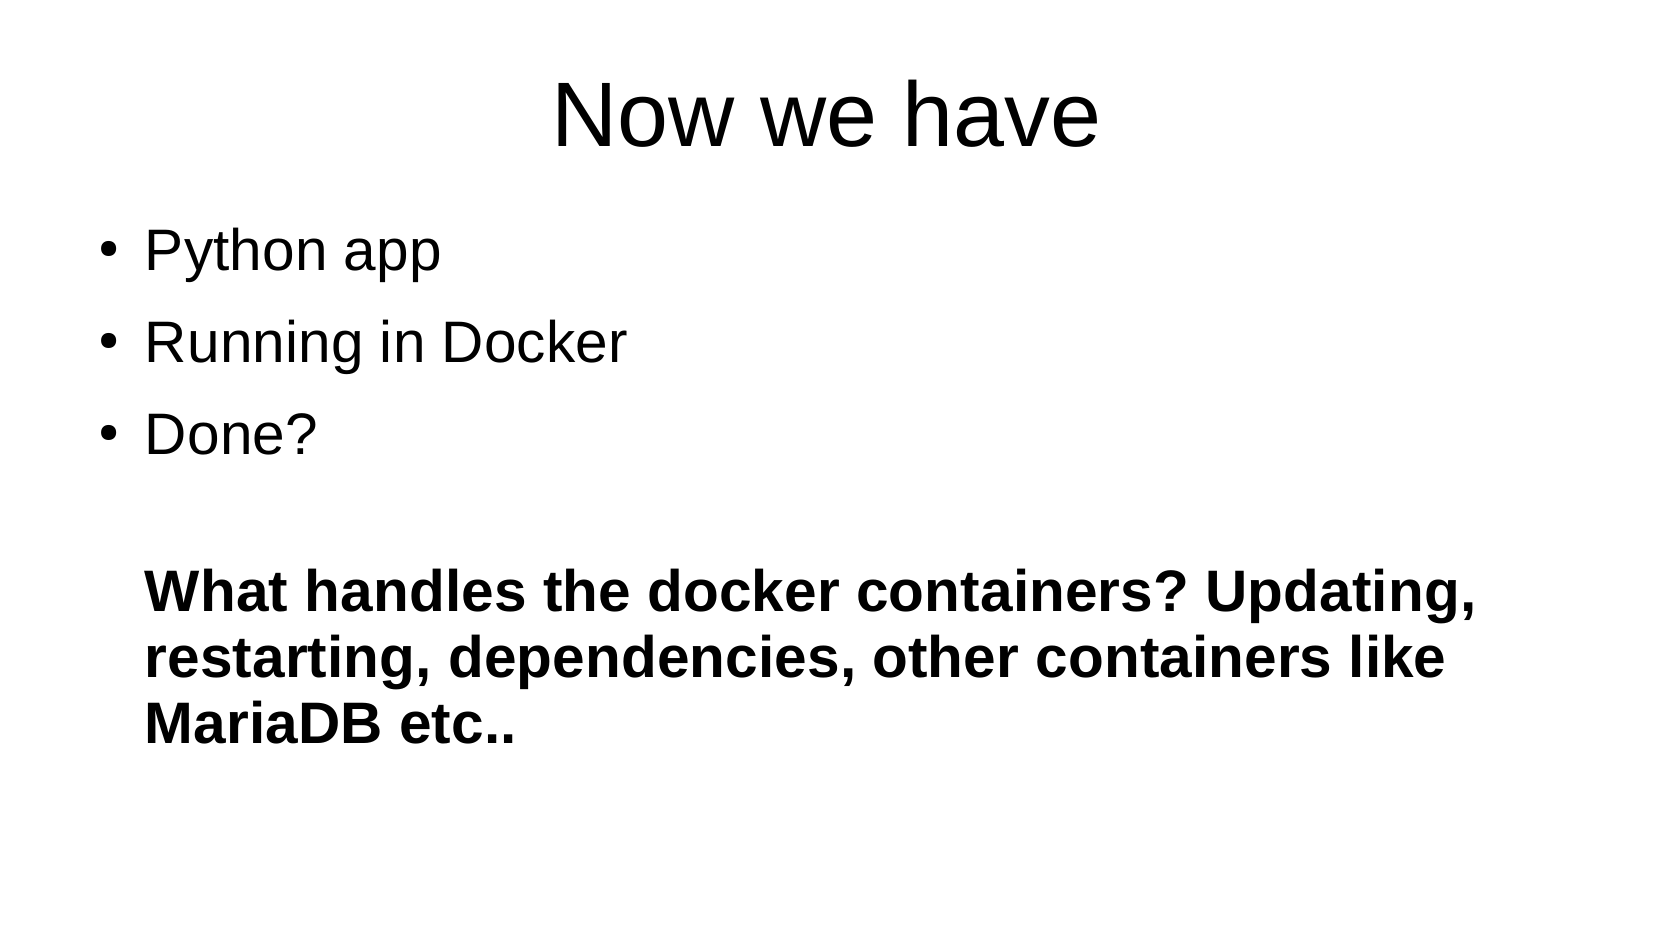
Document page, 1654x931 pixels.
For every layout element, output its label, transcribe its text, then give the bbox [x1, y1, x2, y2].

title Now we have [82, 37, 1571, 193]
list Python app Running in Docker Done? What handles the docker containers? Updating, restarting, dependencies, other containers like MariaDB etc.. [82, 217, 1571, 758]
